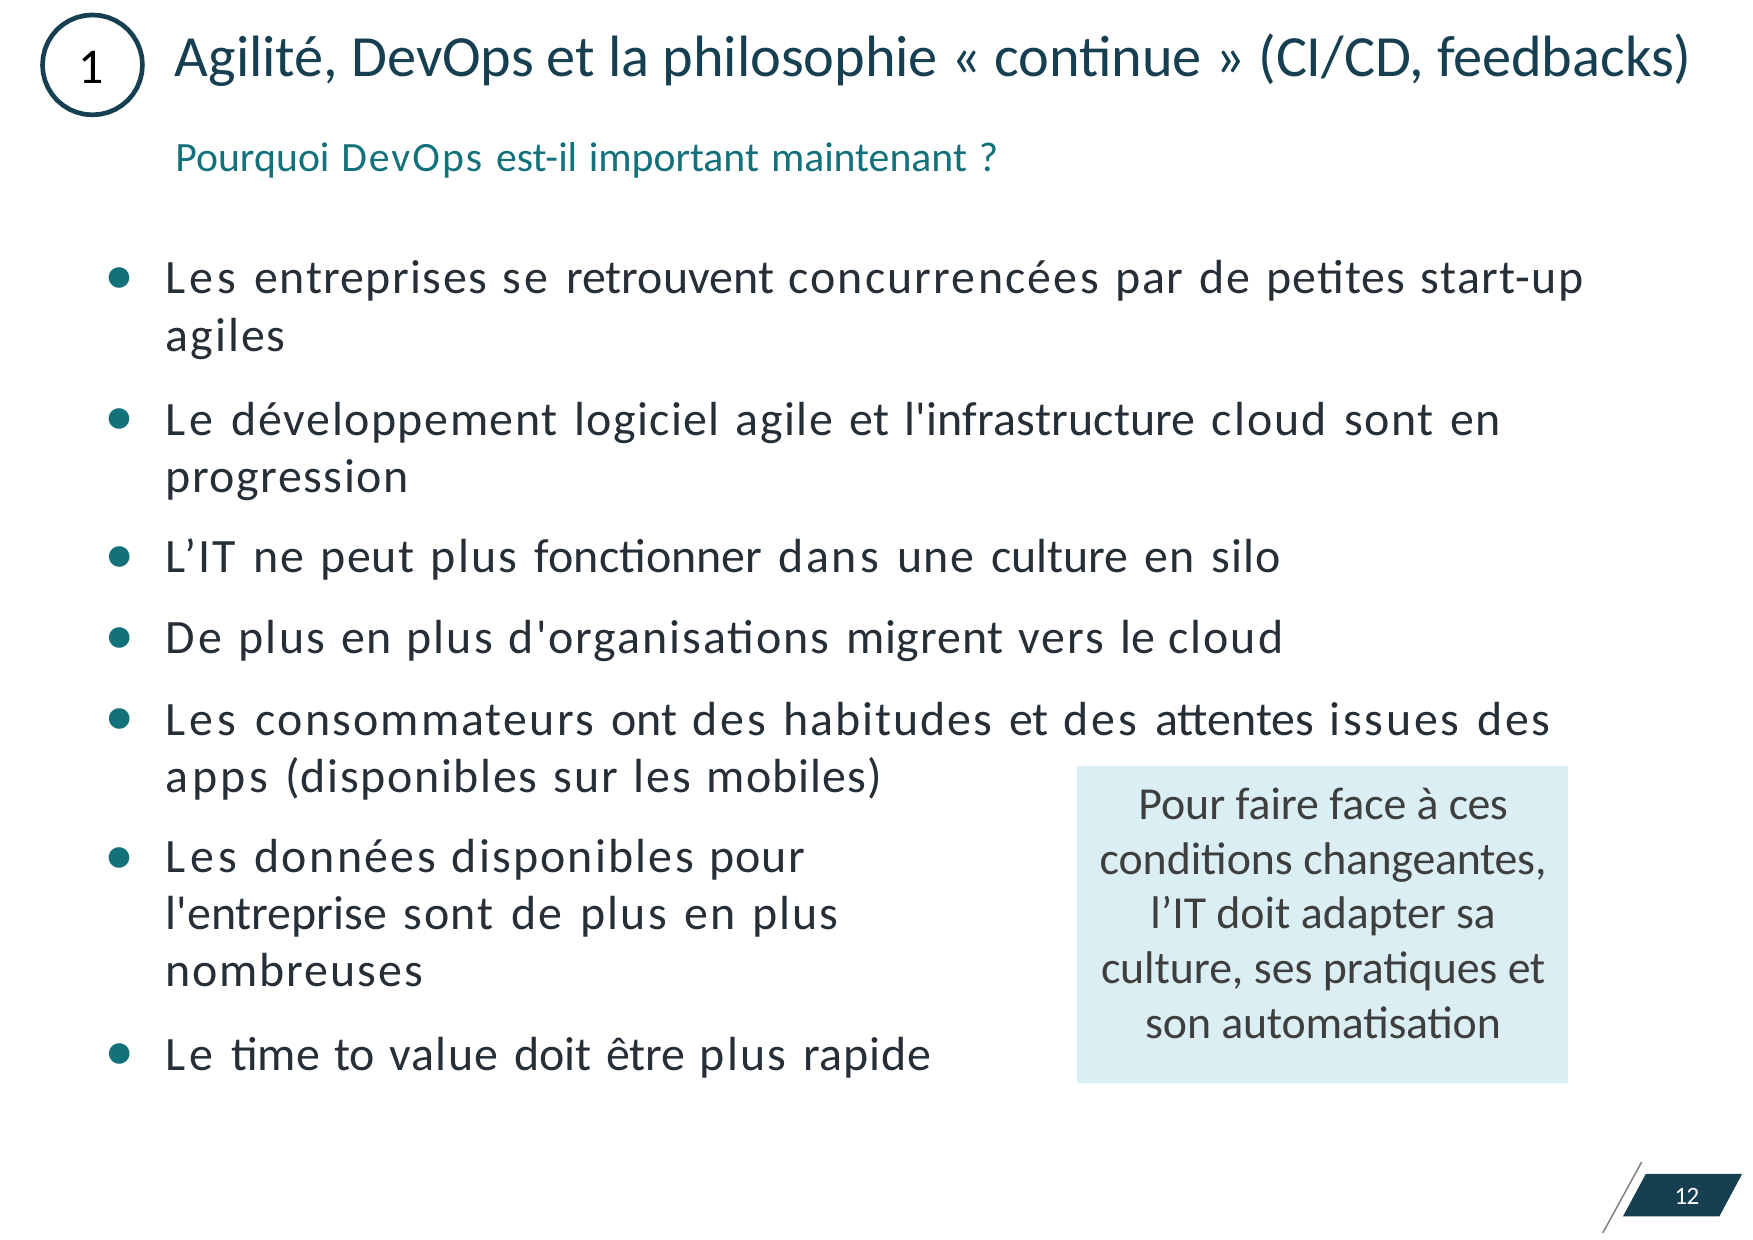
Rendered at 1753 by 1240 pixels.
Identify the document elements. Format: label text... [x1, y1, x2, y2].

slide_number <number> [1661, 1177, 1718, 1240]
text_box [1076, 766, 1568, 1084]
text_box 1 [76, 31, 109, 94]
text_box Les entreprises se retrouvent concurrencées par de petites start-up agiles Le développement logiciel agile et l'infrastructure cloud sont en progression L’IT ne peut plus fonctionner dans une culture en silo De plus en plus d'organisations migrent vers le cloud Les consommateurs ont des habitudes et des attentes issues des [102, 244, 1608, 745]
text_box apps (disponibles sur les mobiles) Les données disponibles pour l'entreprise sont de plus en plus nombreuses Le time to value doit être plus rapide [102, 717, 946, 1080]
text_box Pour faire face à ces conditions changeantes, l’IT doit adapter sa culture, ses pratiques et son automatisation [1095, 769, 1550, 1048]
title Agilité, DevOps et la philosophie « continue » (CI/CD, feedbacks) [172, 16, 1753, 226]
